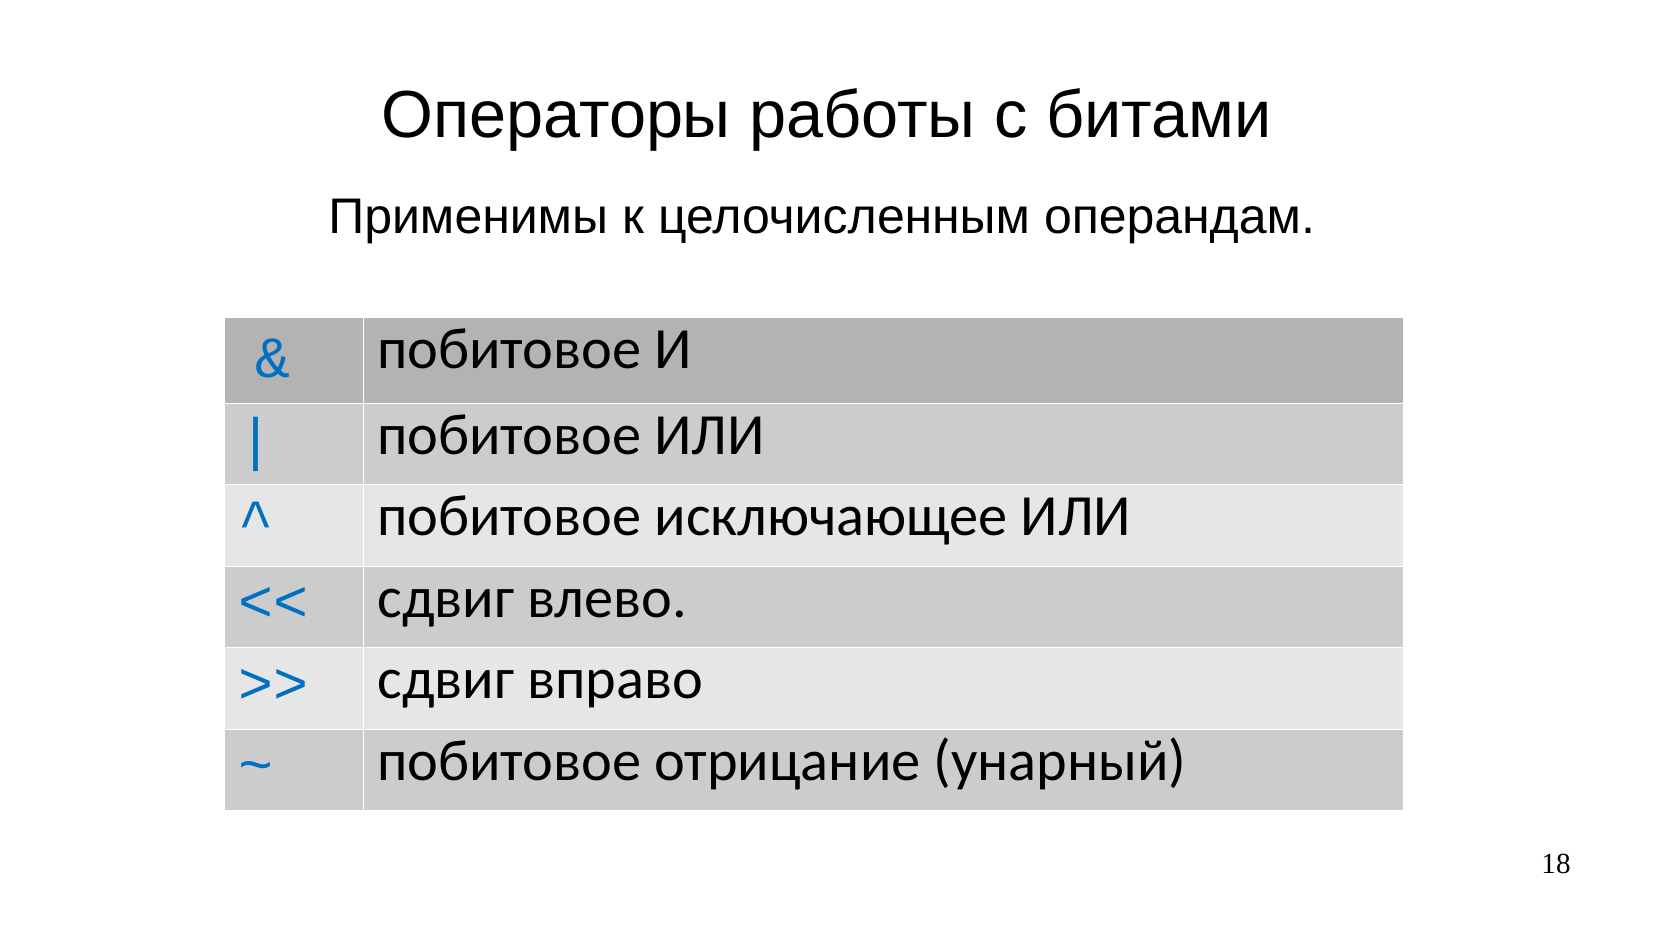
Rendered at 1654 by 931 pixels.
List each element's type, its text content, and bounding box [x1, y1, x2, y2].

title Операторы работы с битами [82, 37, 1571, 193]
table_cell ^ [225, 485, 363, 566]
table_cell сдвиг вправо [364, 648, 1403, 729]
table_cell побитовое ИЛИ [364, 404, 1403, 484]
table_cell сдвиг влево. [364, 567, 1403, 647]
table_header & [225, 318, 363, 403]
table_cell >> [225, 648, 363, 729]
table_cell | [225, 404, 363, 484]
table_cell побитовое отрицание (унарный) [364, 730, 1403, 810]
table_cell << [225, 567, 363, 647]
text_box Применимы к целочисленным операндам. [313, 180, 1331, 252]
table_header побитовое И [364, 318, 1403, 403]
table_cell ~ [225, 730, 363, 810]
table_cell побитовое исключающее ИЛИ [364, 485, 1403, 566]
